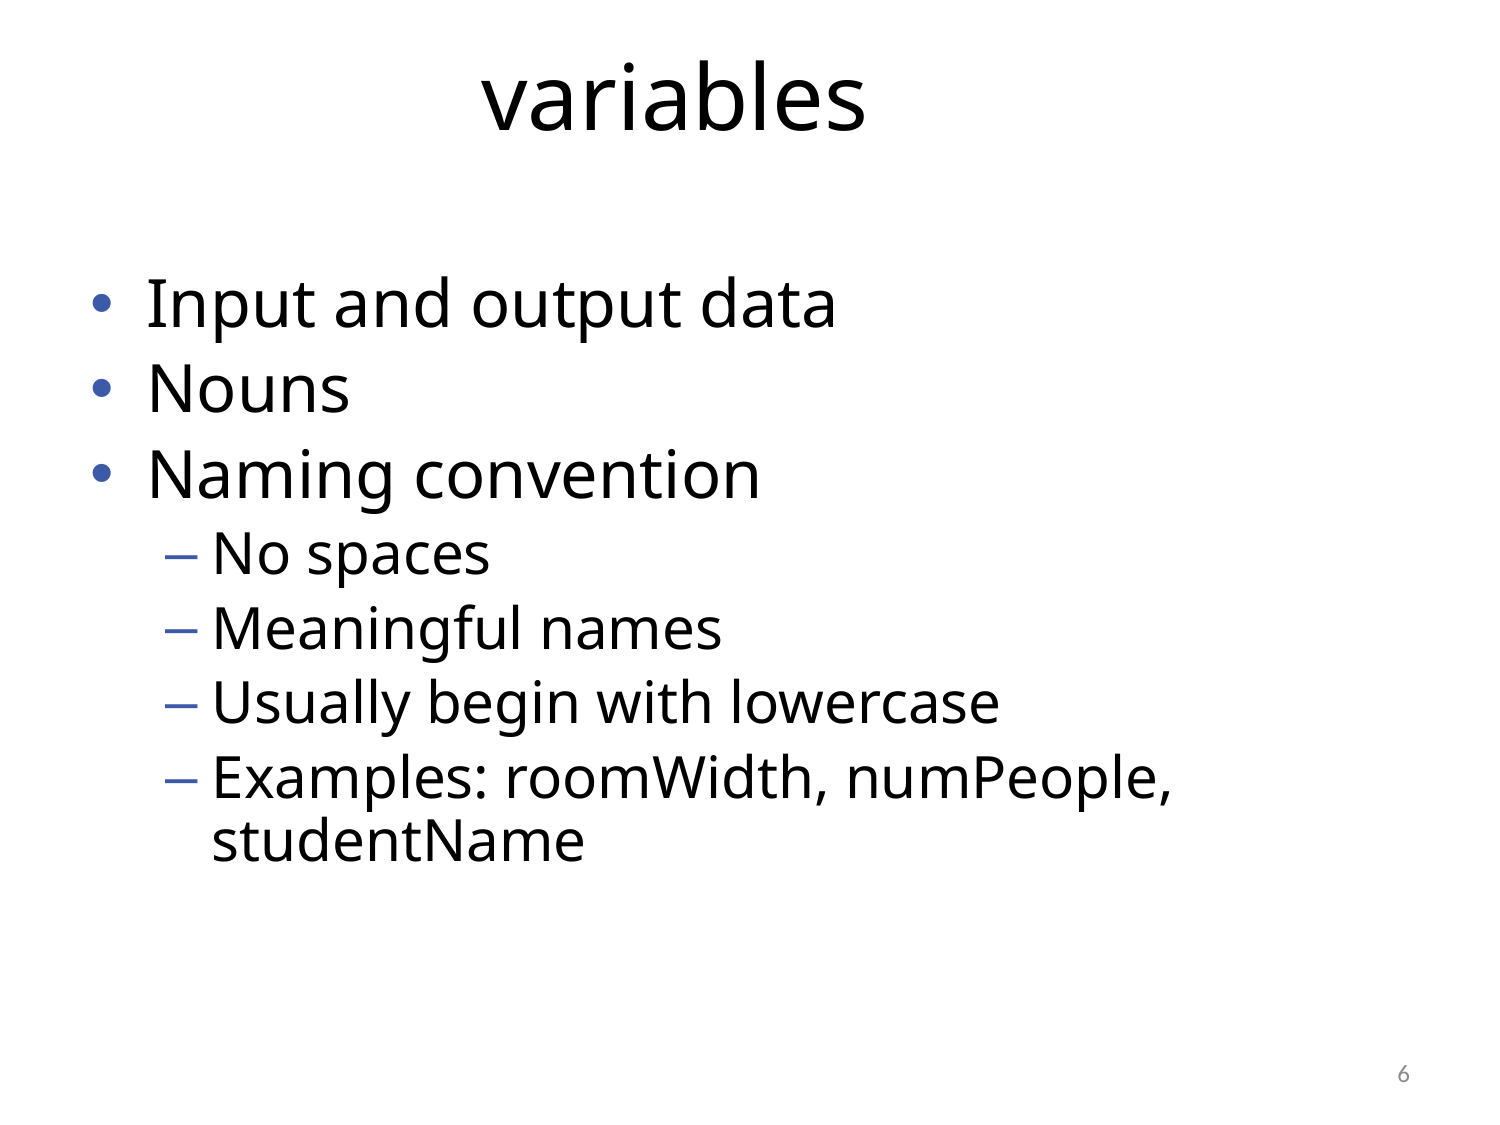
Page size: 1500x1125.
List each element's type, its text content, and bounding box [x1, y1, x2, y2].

slide_number <number> [1074, 1042, 1425, 1103]
list Input and output data Nouns Naming convention No spaces Meaningful names Usually begin with lowercase Examples: roomWidth, numPeople, studentName [75, 262, 1425, 1005]
title variables [0, 0, 1350, 188]
